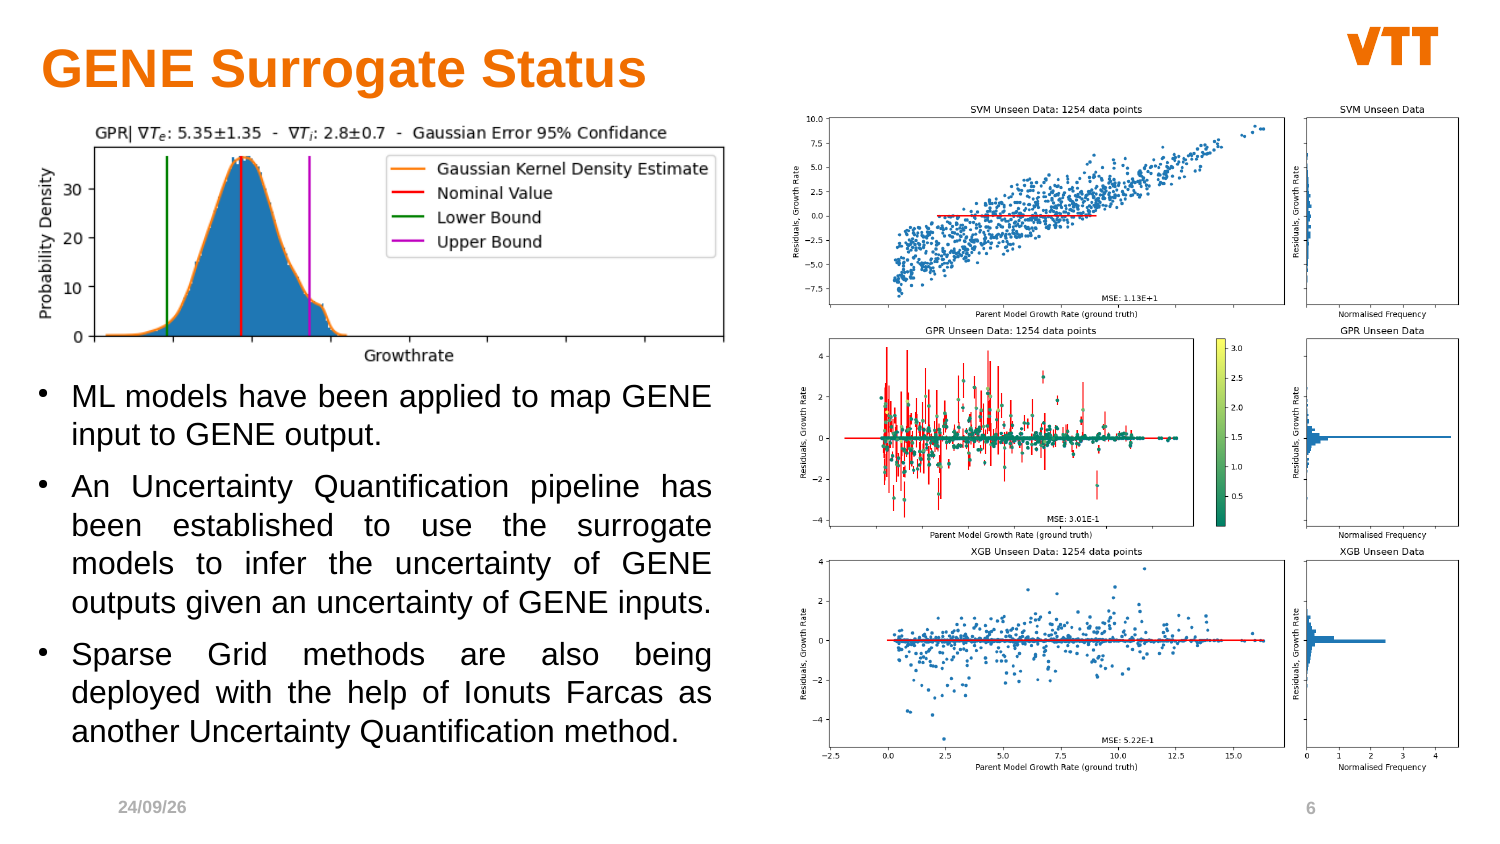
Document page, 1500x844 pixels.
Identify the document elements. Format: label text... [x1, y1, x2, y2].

list ML models have been applied to map GENE input to GENE output. An Uncertainty Quantification pipeline has been established to use the surrogate models to infer the uncertainty of GENE outputs given an uncertainty of GENE inputs. Sparse Grid methods are also being deployed with the help of Ionuts Farcas as another Uncertainty Quantification method. [37, 376, 713, 788]
picture [28, 112, 758, 376]
slide_number <number> [1257, 796, 1364, 844]
title GENE Surrogate Status [41, 40, 1182, 89]
slide_number 14/06/24 [118, 796, 237, 844]
picture [787, 100, 1463, 777]
